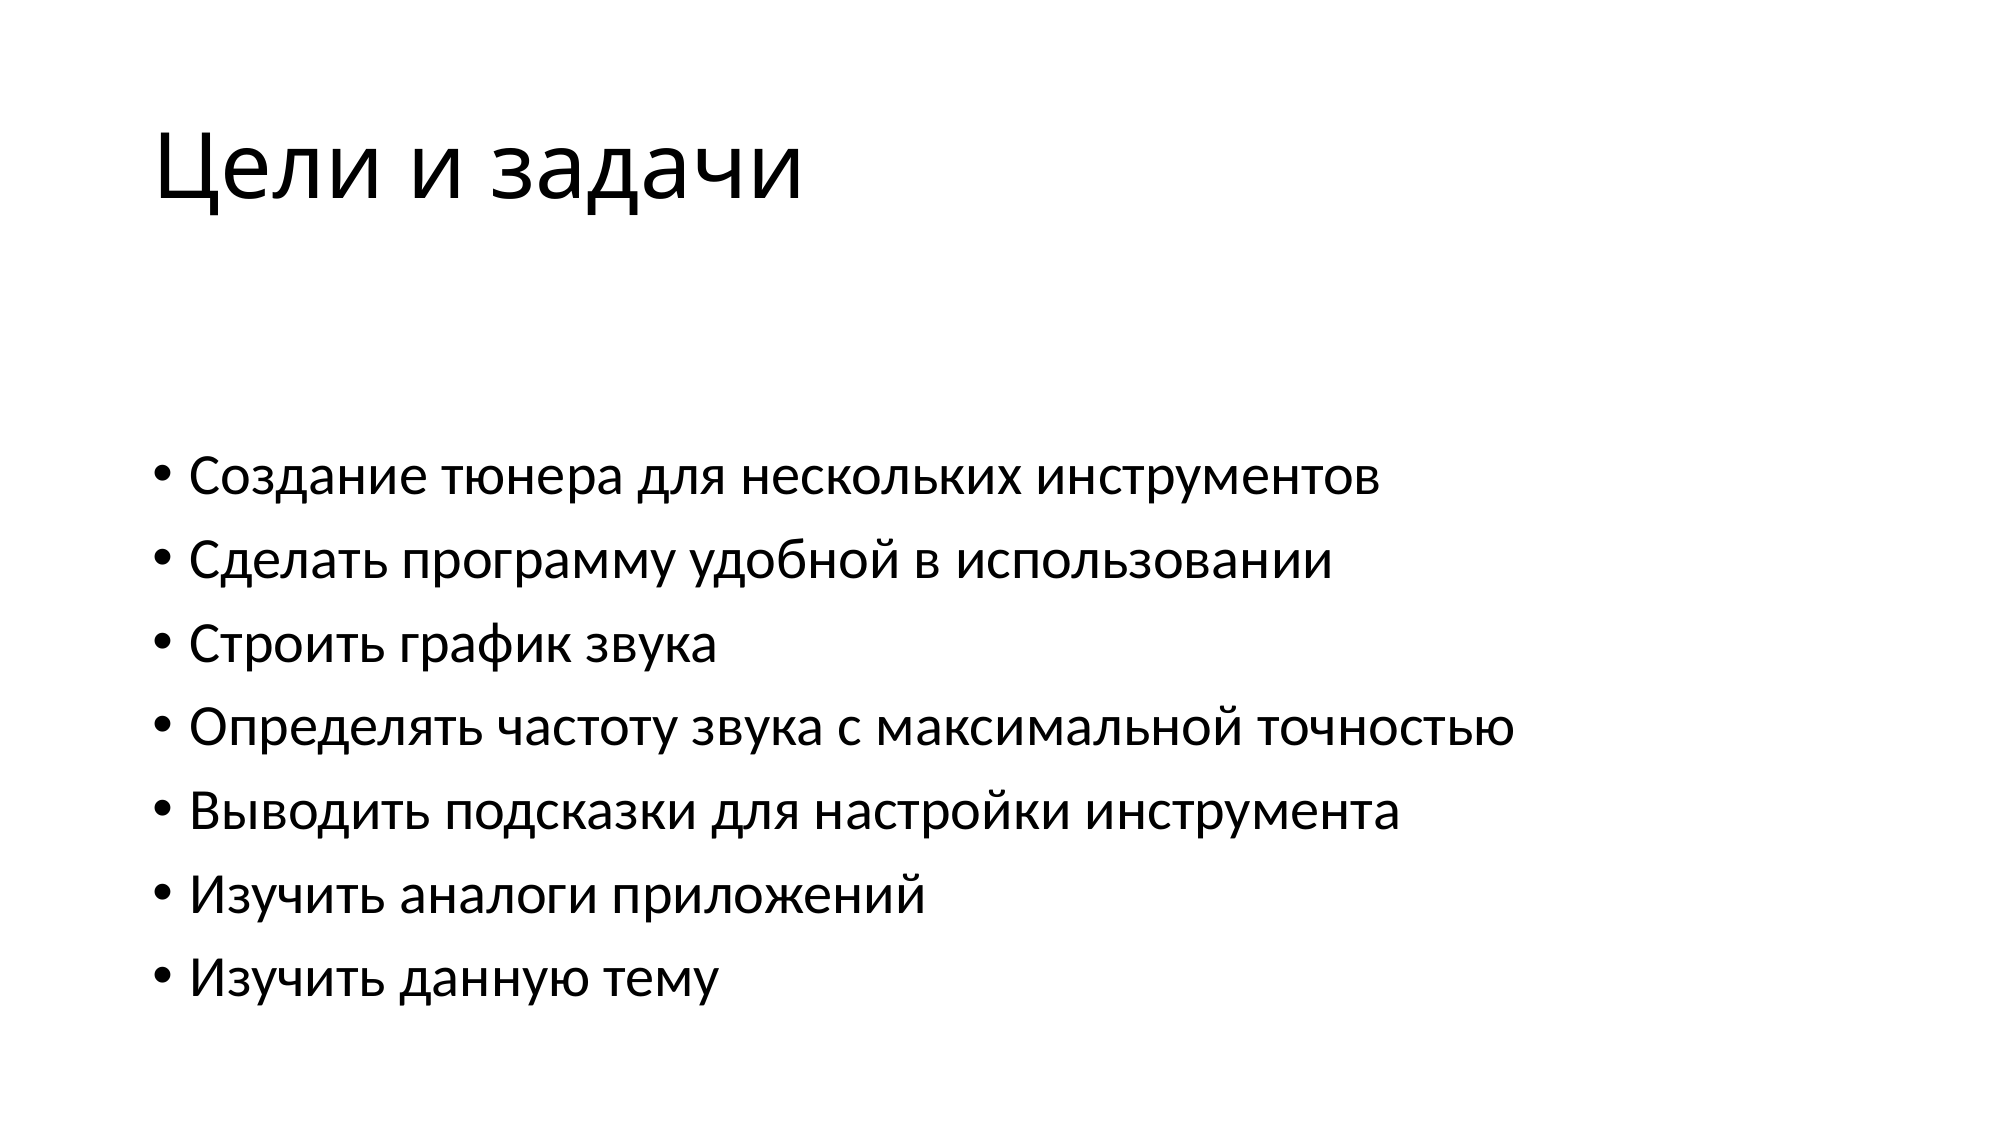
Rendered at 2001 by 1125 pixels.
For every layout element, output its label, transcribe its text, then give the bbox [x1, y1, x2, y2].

title Цели и задачи [137, 59, 1863, 278]
list Создание тюнера для нескольких инструментов Сделать программу удобной в использовании Строить график звука Определять частоту звука с максимальной точностью Выводить подсказки для настройки инструмента Изучить аналоги приложений Изучить данную тему [137, 437, 1863, 1125]
